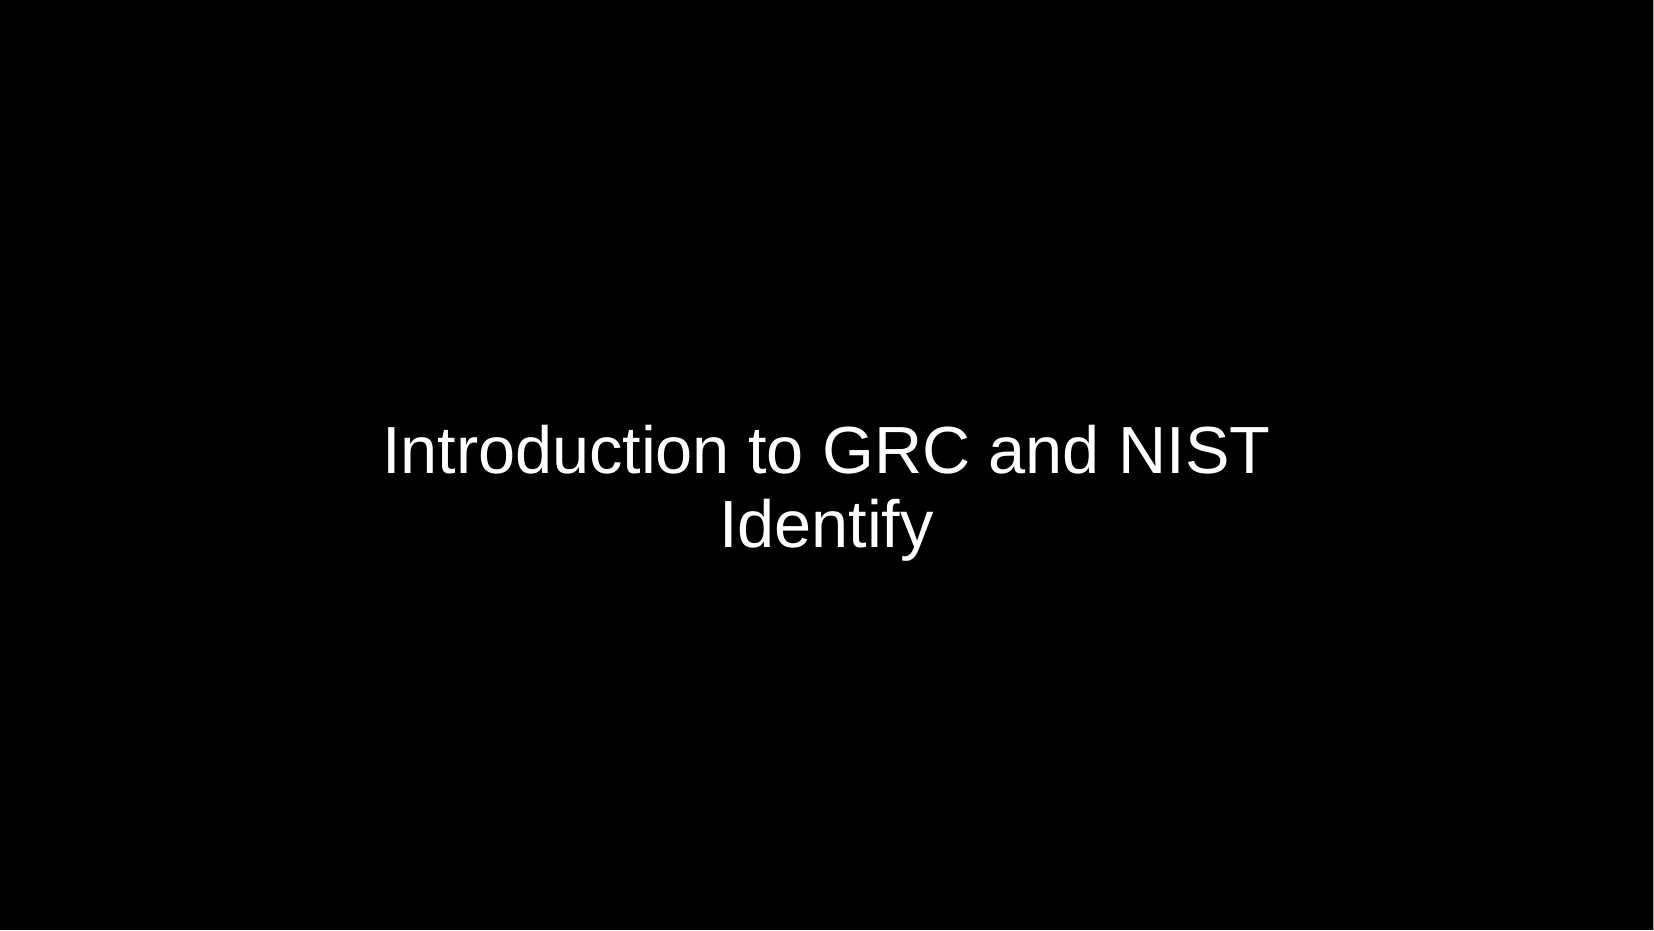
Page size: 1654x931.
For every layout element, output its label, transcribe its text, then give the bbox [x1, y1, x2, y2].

subtitle Introduction to GRC and NIST Identify [82, 217, 1571, 758]
